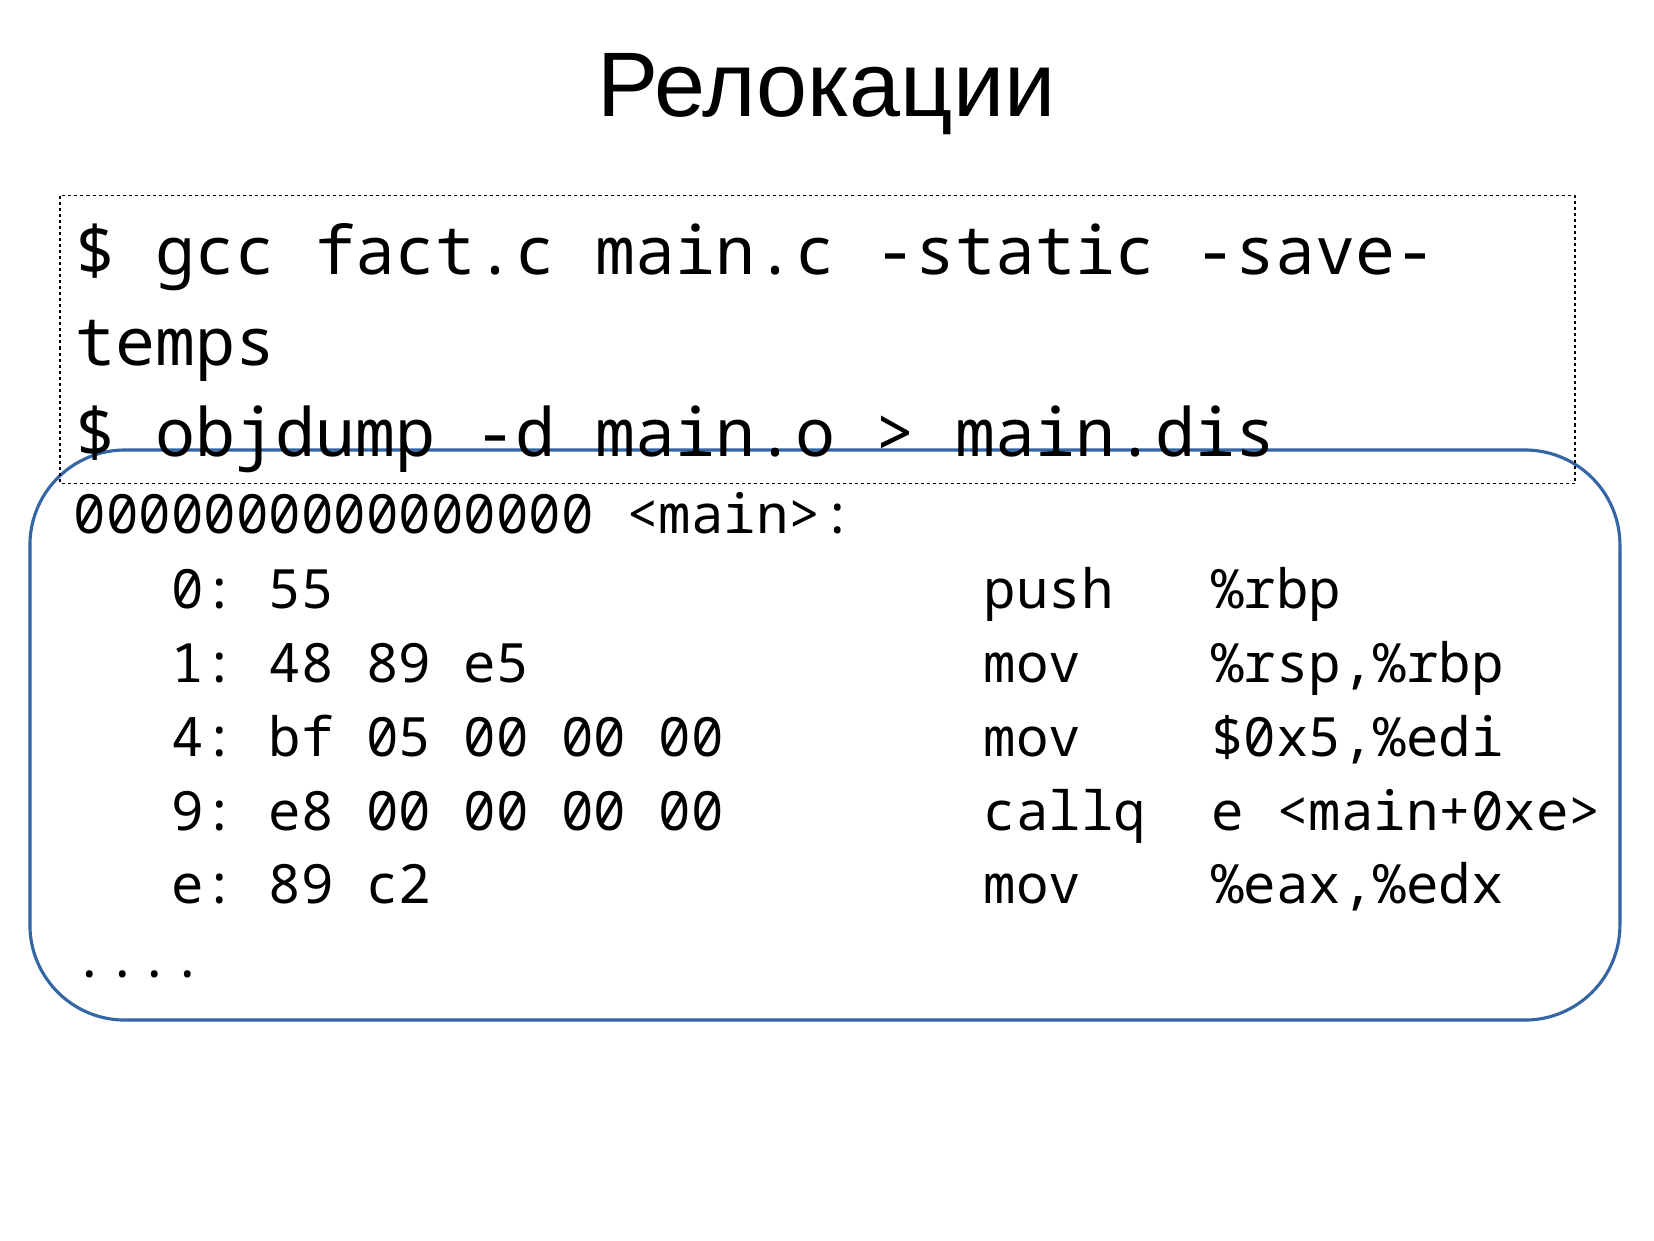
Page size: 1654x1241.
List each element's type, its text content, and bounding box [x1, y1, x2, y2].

text_box 0000000000000000 <main>: 0: 55 push %rbp 1: 48 89 e5 mov %rsp,%rbp 4: bf 05 00 00 00 mov $0x5,%edi 9: e8 00 00 00 00 callq e <main+0xe> e: 89 c2 mov %eax,%edx .... [29, 450, 1620, 1021]
title Релокации [82, 3, 1571, 166]
text_box $ gcc fact.c main.c -static -save-temps $ objdump -d main.o > main.dis [60, 195, 1576, 389]
